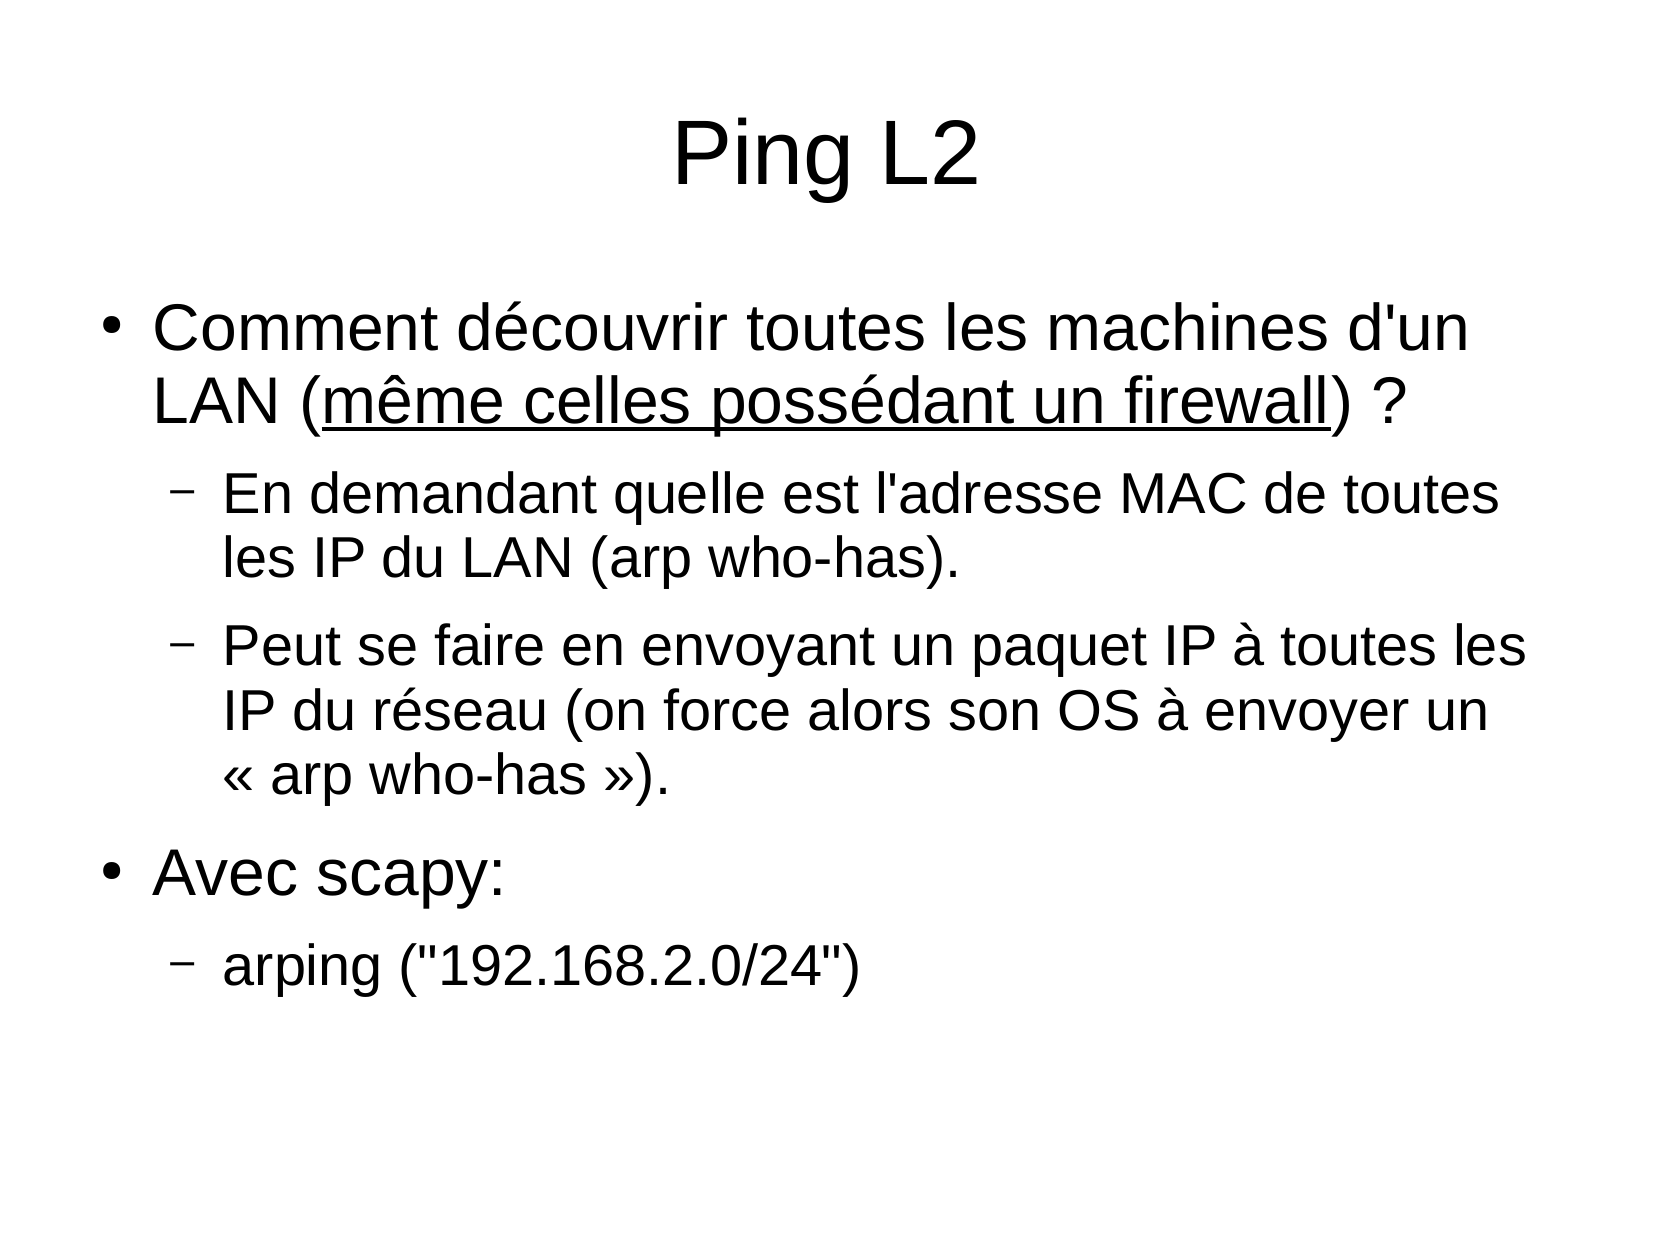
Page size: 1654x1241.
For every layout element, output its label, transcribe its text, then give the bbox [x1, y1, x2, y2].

title Ping L2 [82, 49, 1571, 257]
list Comment découvrir toutes les machines d'un LAN (même celles possédant un firewall) ? En demandant quelle est l'adresse MAC de toutes les IP du LAN (arp who-has). Peut se faire en envoyant un paquet IP à toutes les IP du réseau (on force alors son OS à envoyer un « arp who-has »). Avec scapy: arping ("192.168.2.0/24") [82, 290, 1571, 1004]
